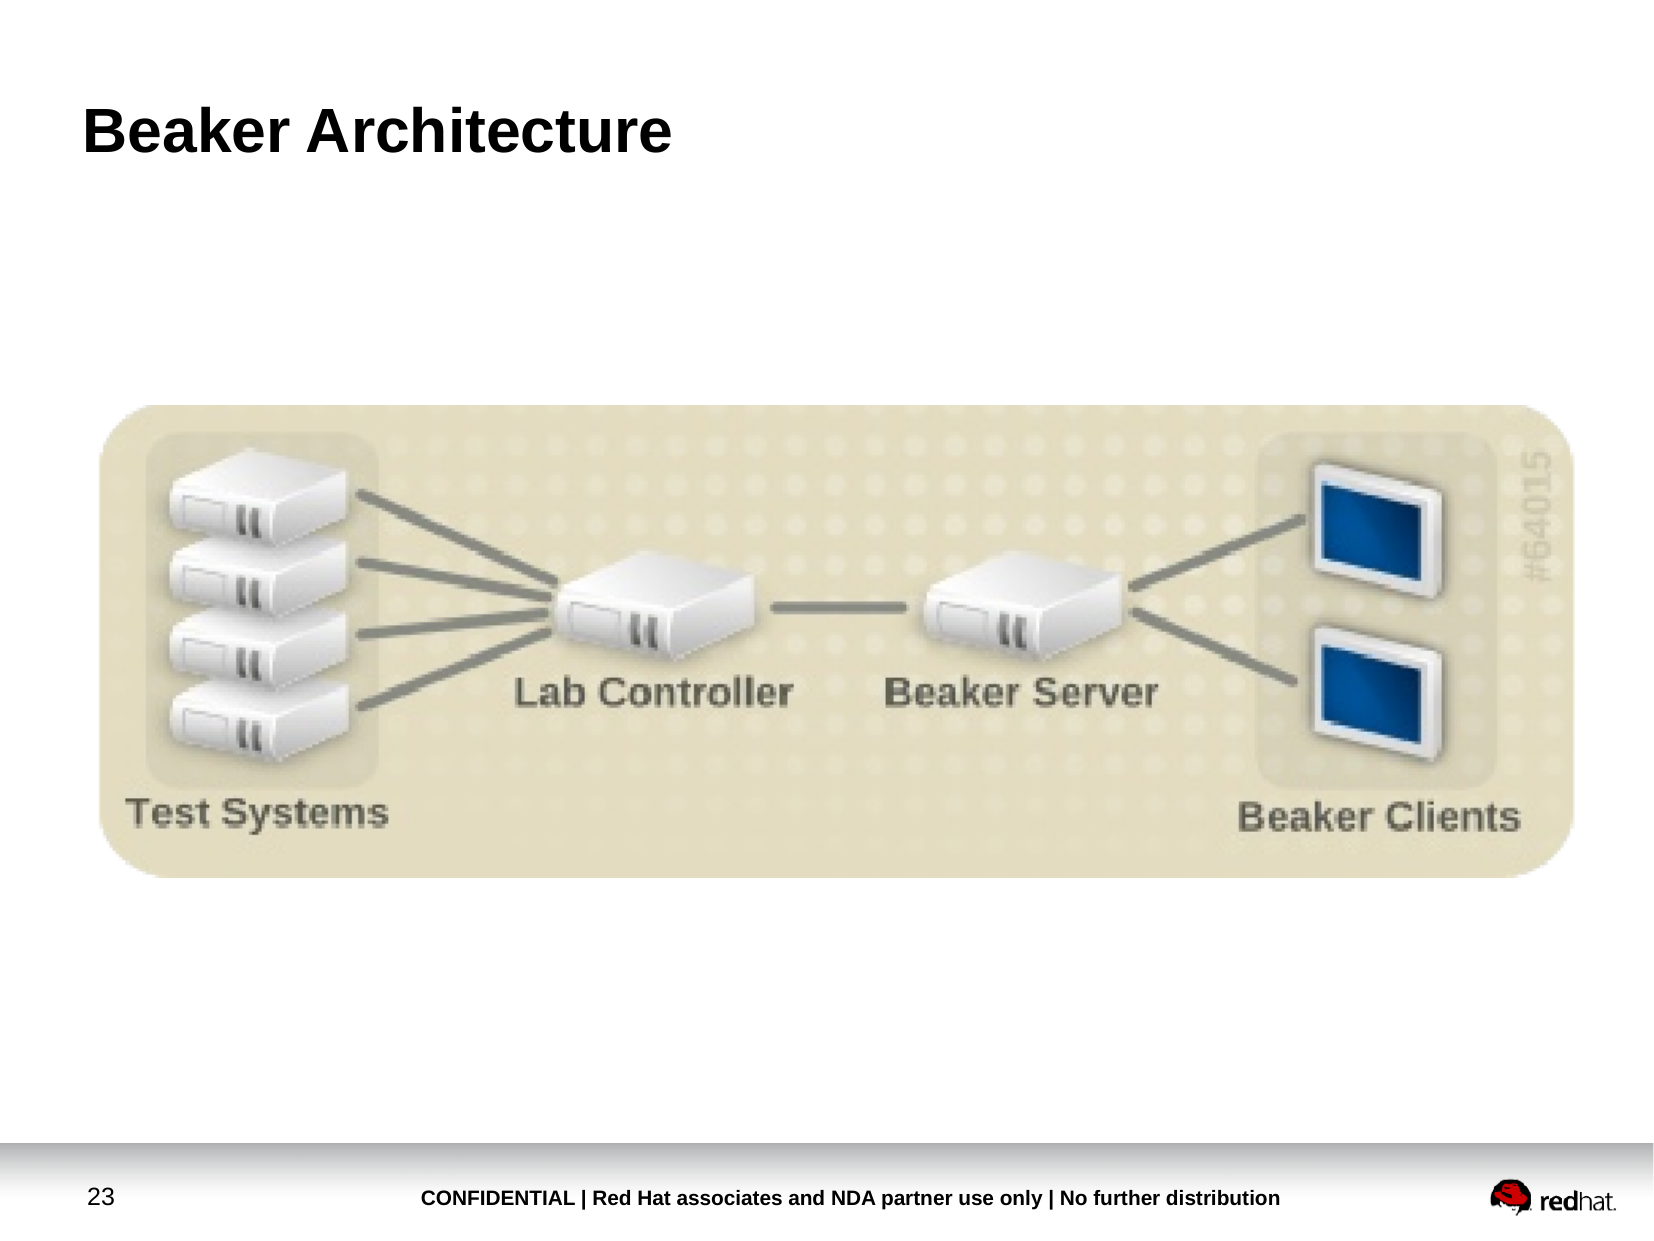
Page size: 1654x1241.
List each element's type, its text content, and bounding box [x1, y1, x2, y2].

picture [86, 405, 1575, 878]
picture [0, 1143, 1654, 1241]
title Beaker Architecture [82, 37, 1571, 226]
